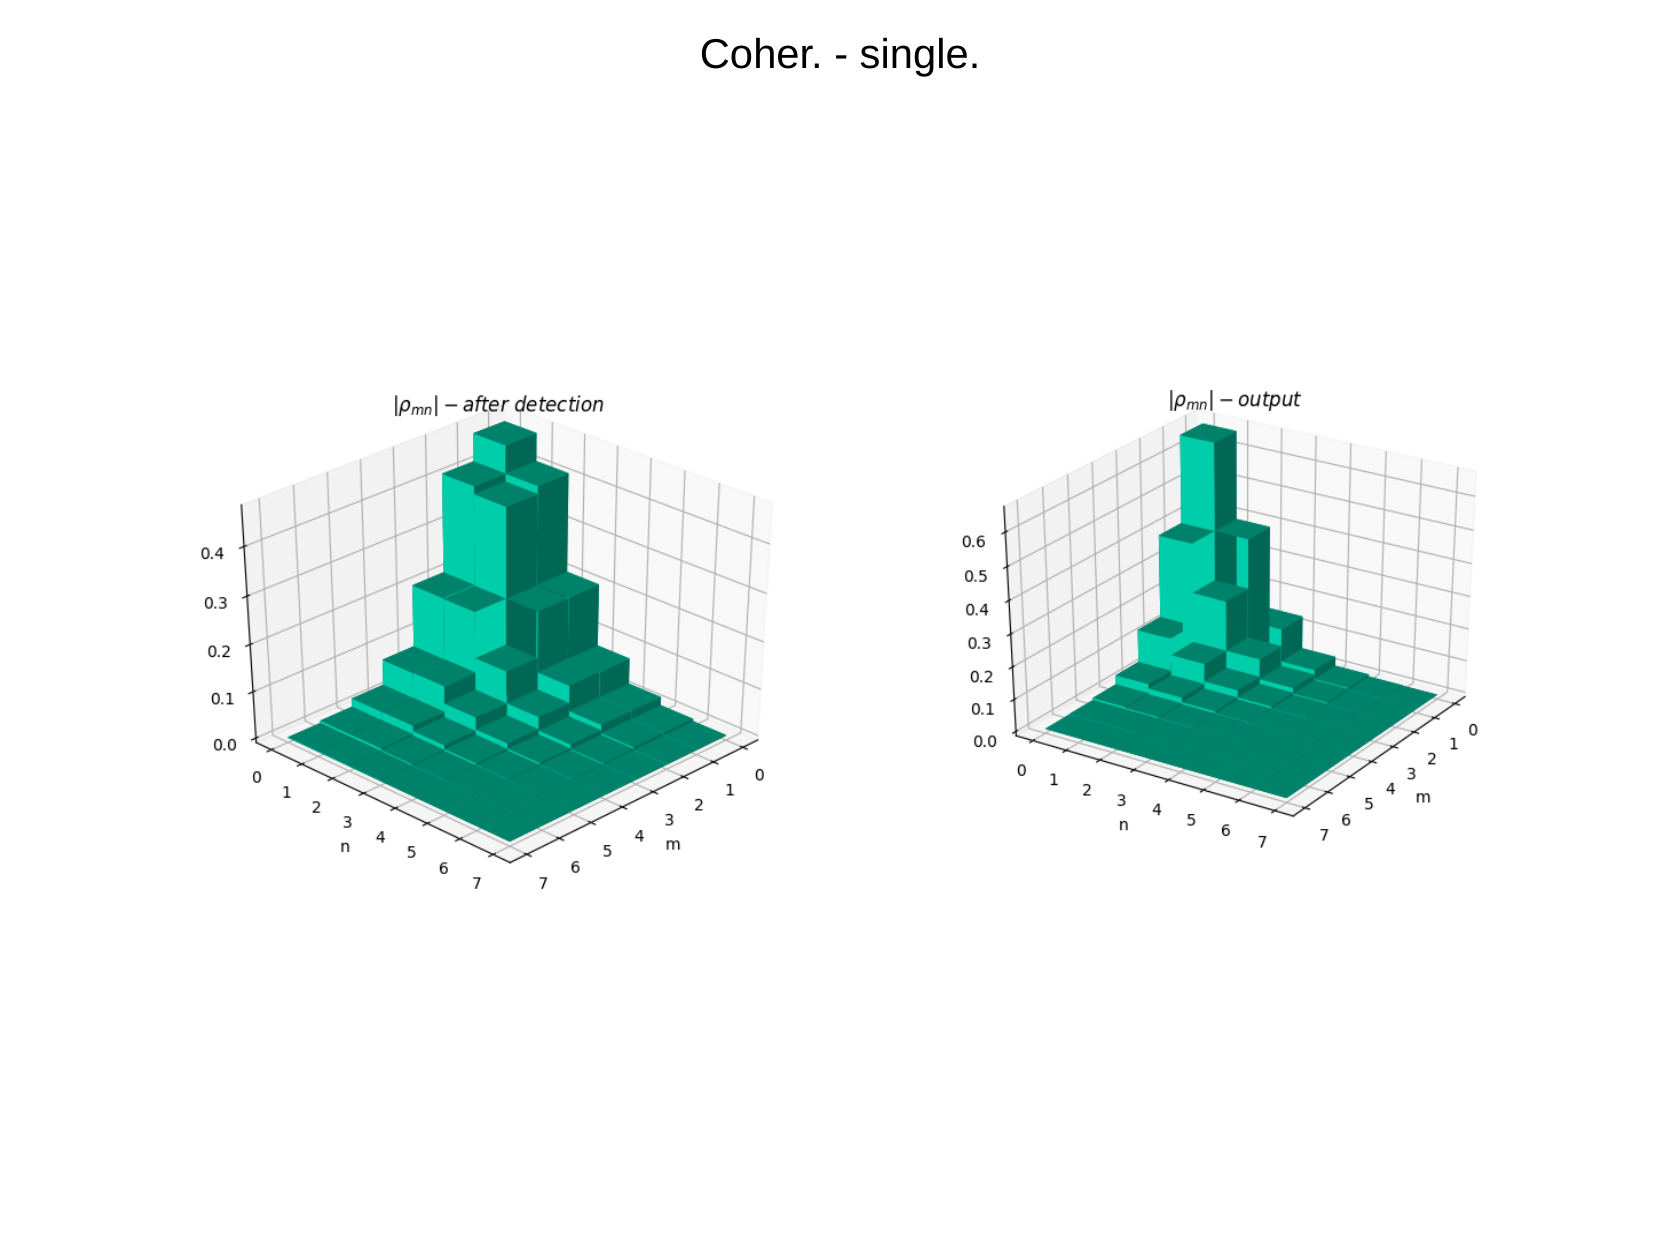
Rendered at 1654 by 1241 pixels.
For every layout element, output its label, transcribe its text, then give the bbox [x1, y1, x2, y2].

text_box Coher. - single. [685, 23, 1016, 100]
picture [70, 302, 1607, 957]
